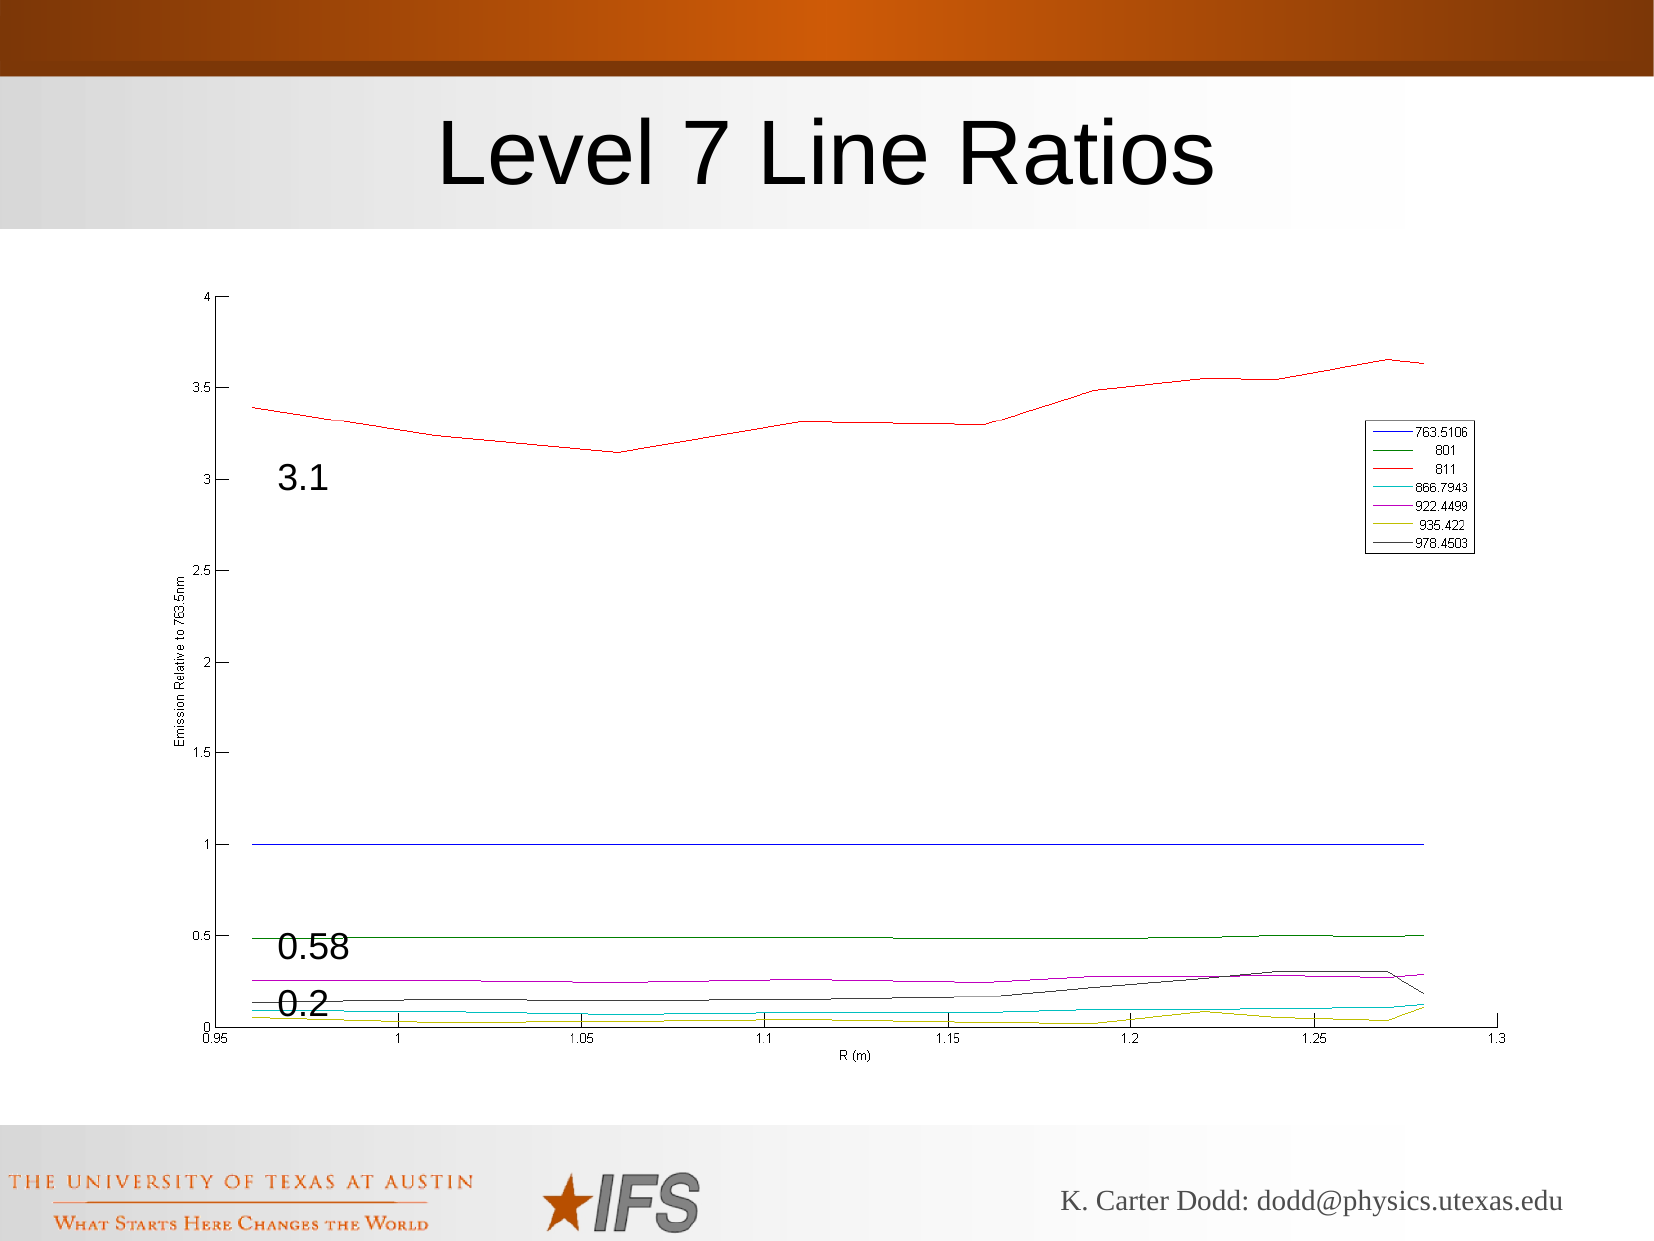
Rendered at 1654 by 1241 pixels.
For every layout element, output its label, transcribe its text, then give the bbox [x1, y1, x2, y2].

text_box 0.2 [262, 975, 345, 1032]
text_box 0.58 [262, 918, 366, 976]
picture [0, 0, 1654, 1241]
title Level 7 Line Ratios [82, 56, 1571, 229]
text_box 3.1 [262, 448, 345, 506]
